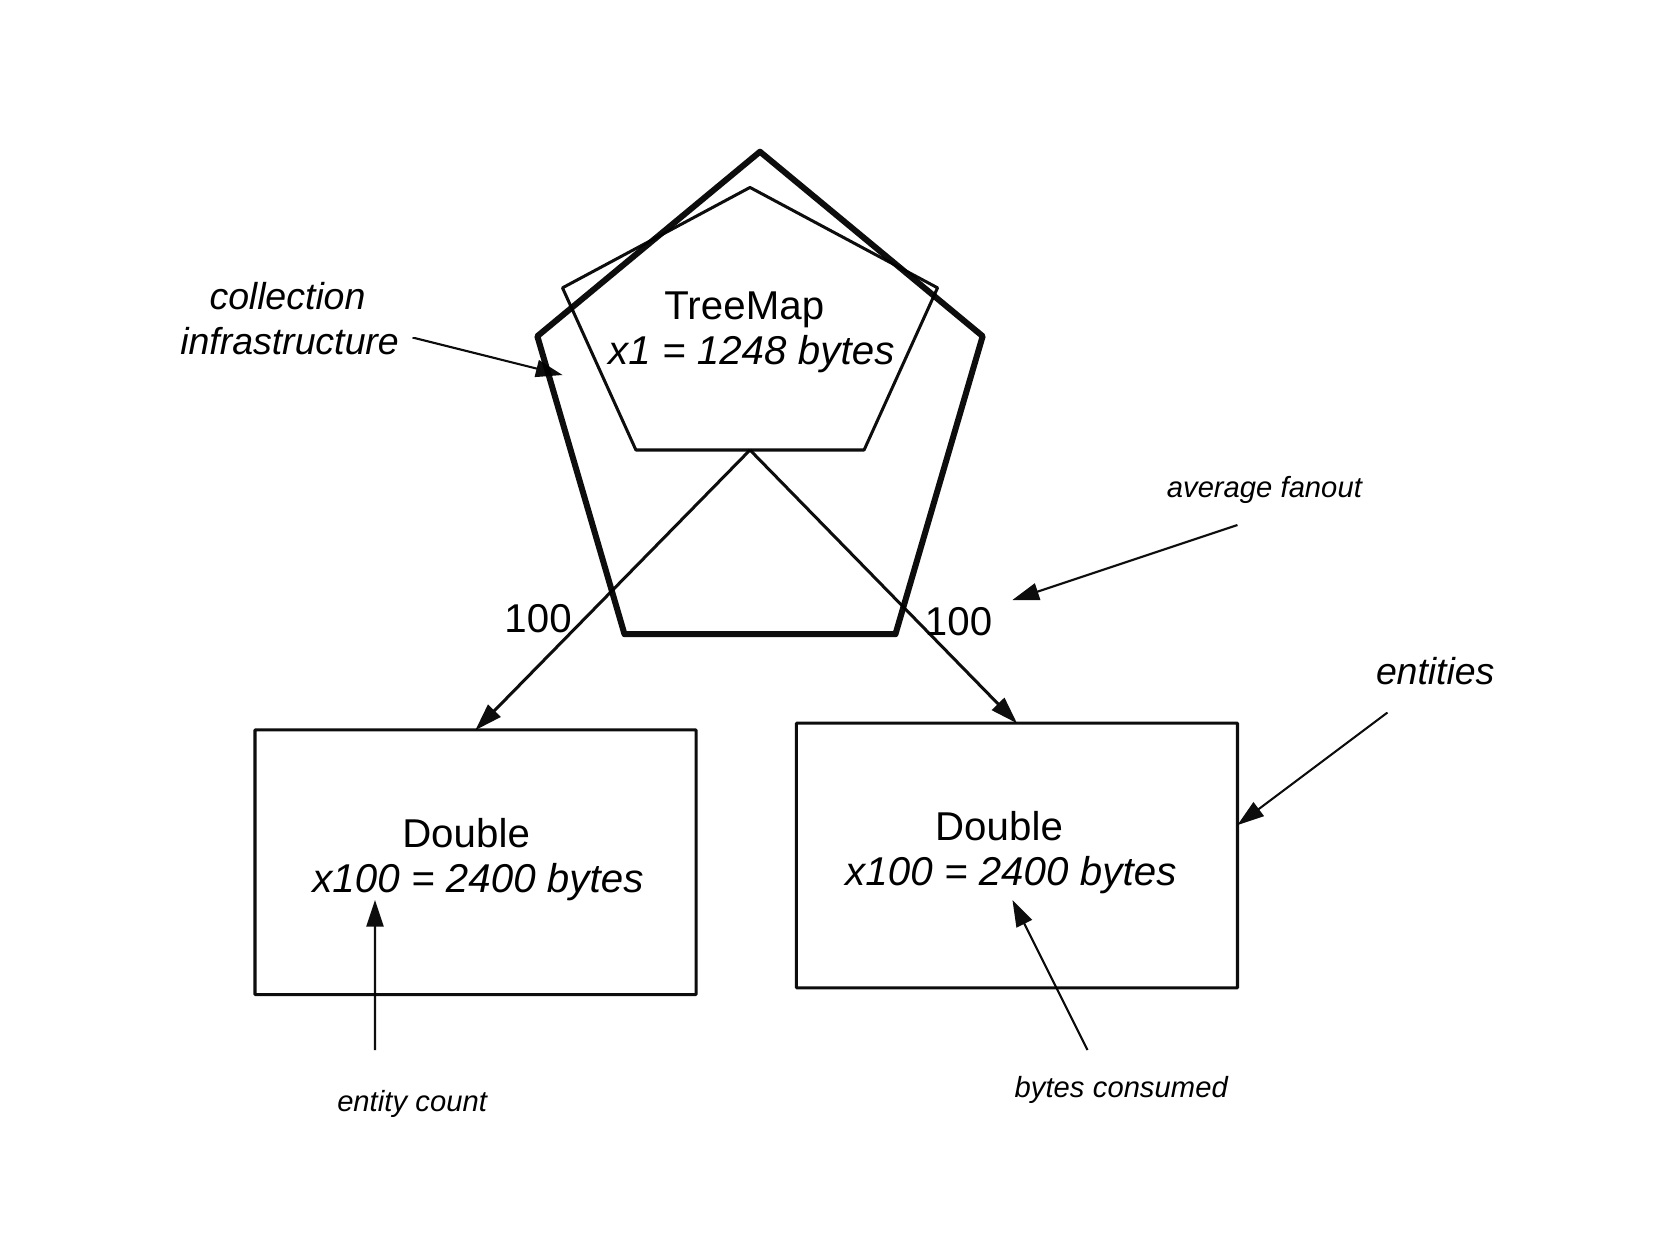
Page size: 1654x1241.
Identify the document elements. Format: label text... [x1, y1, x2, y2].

text_box entities [1332, 637, 1500, 699]
text_box 100 [905, 587, 1012, 656]
text_box entity count [295, 1064, 494, 1126]
text_box collection infrastructure [165, 262, 414, 365]
text_box [825, 135, 1362, 461]
text_box 100 [485, 583, 592, 653]
text_box TreeMap x1 = 1248 bytes [588, 271, 825, 385]
text_box Double x100 = 2400 bytes [826, 791, 1197, 906]
text_box [825, 211, 978, 461]
text_box Double x100 = 2400 bytes [293, 798, 664, 912]
text_box average fanout [1122, 450, 1371, 511]
text_box bytes consumed [972, 1050, 1237, 1111]
